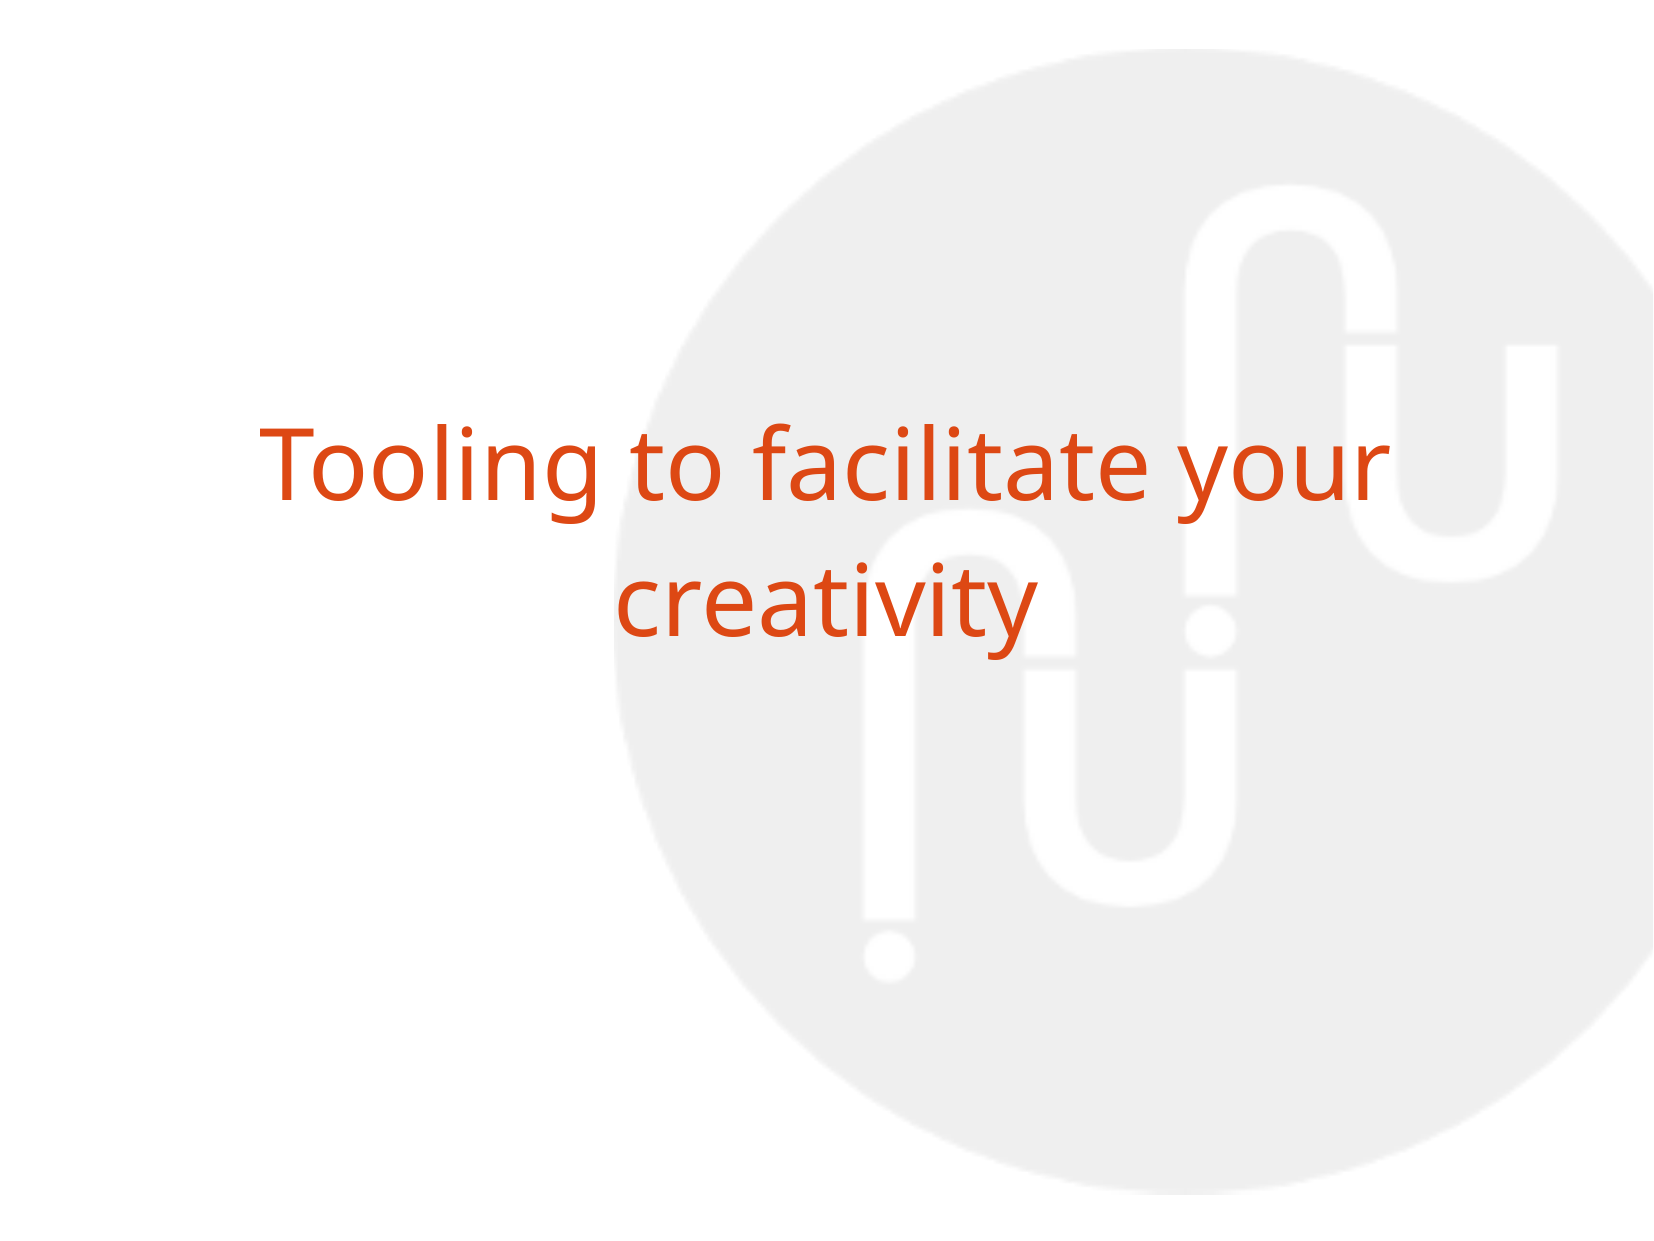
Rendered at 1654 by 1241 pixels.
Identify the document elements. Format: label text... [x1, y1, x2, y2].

subtitle Tooling to facilitate your creativity [82, 49, 1571, 1010]
picture [614, 49, 1654, 1195]
